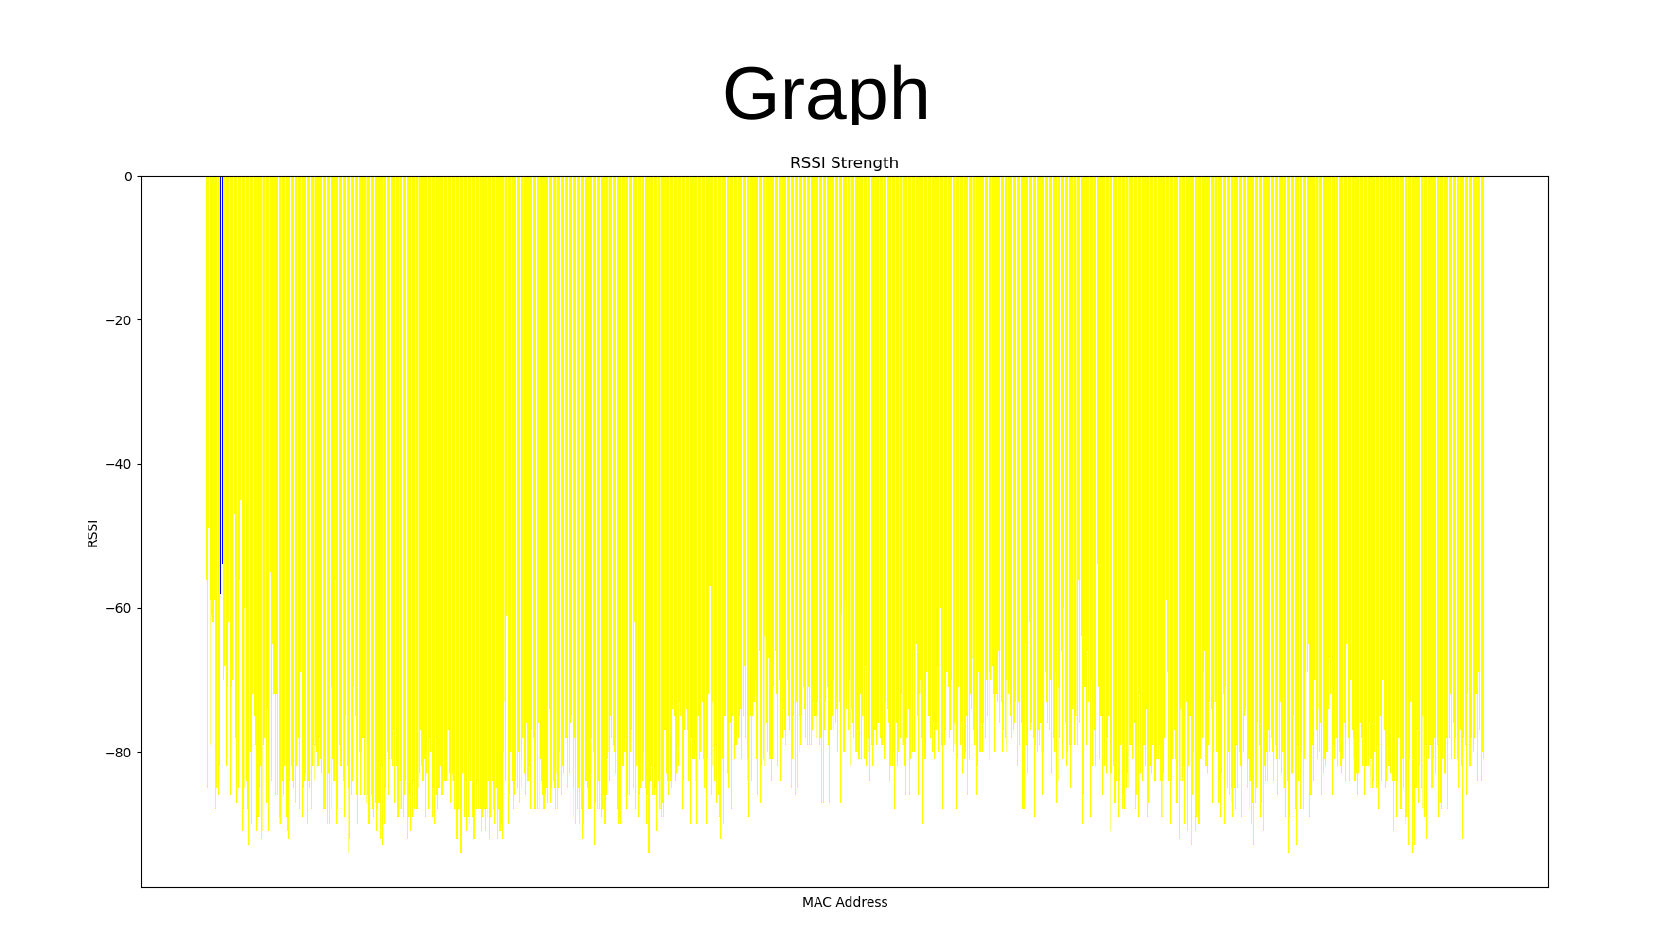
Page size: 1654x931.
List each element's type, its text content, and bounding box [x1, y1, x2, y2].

title Graph [82, 37, 1571, 125]
picture [37, 125, 1613, 931]
